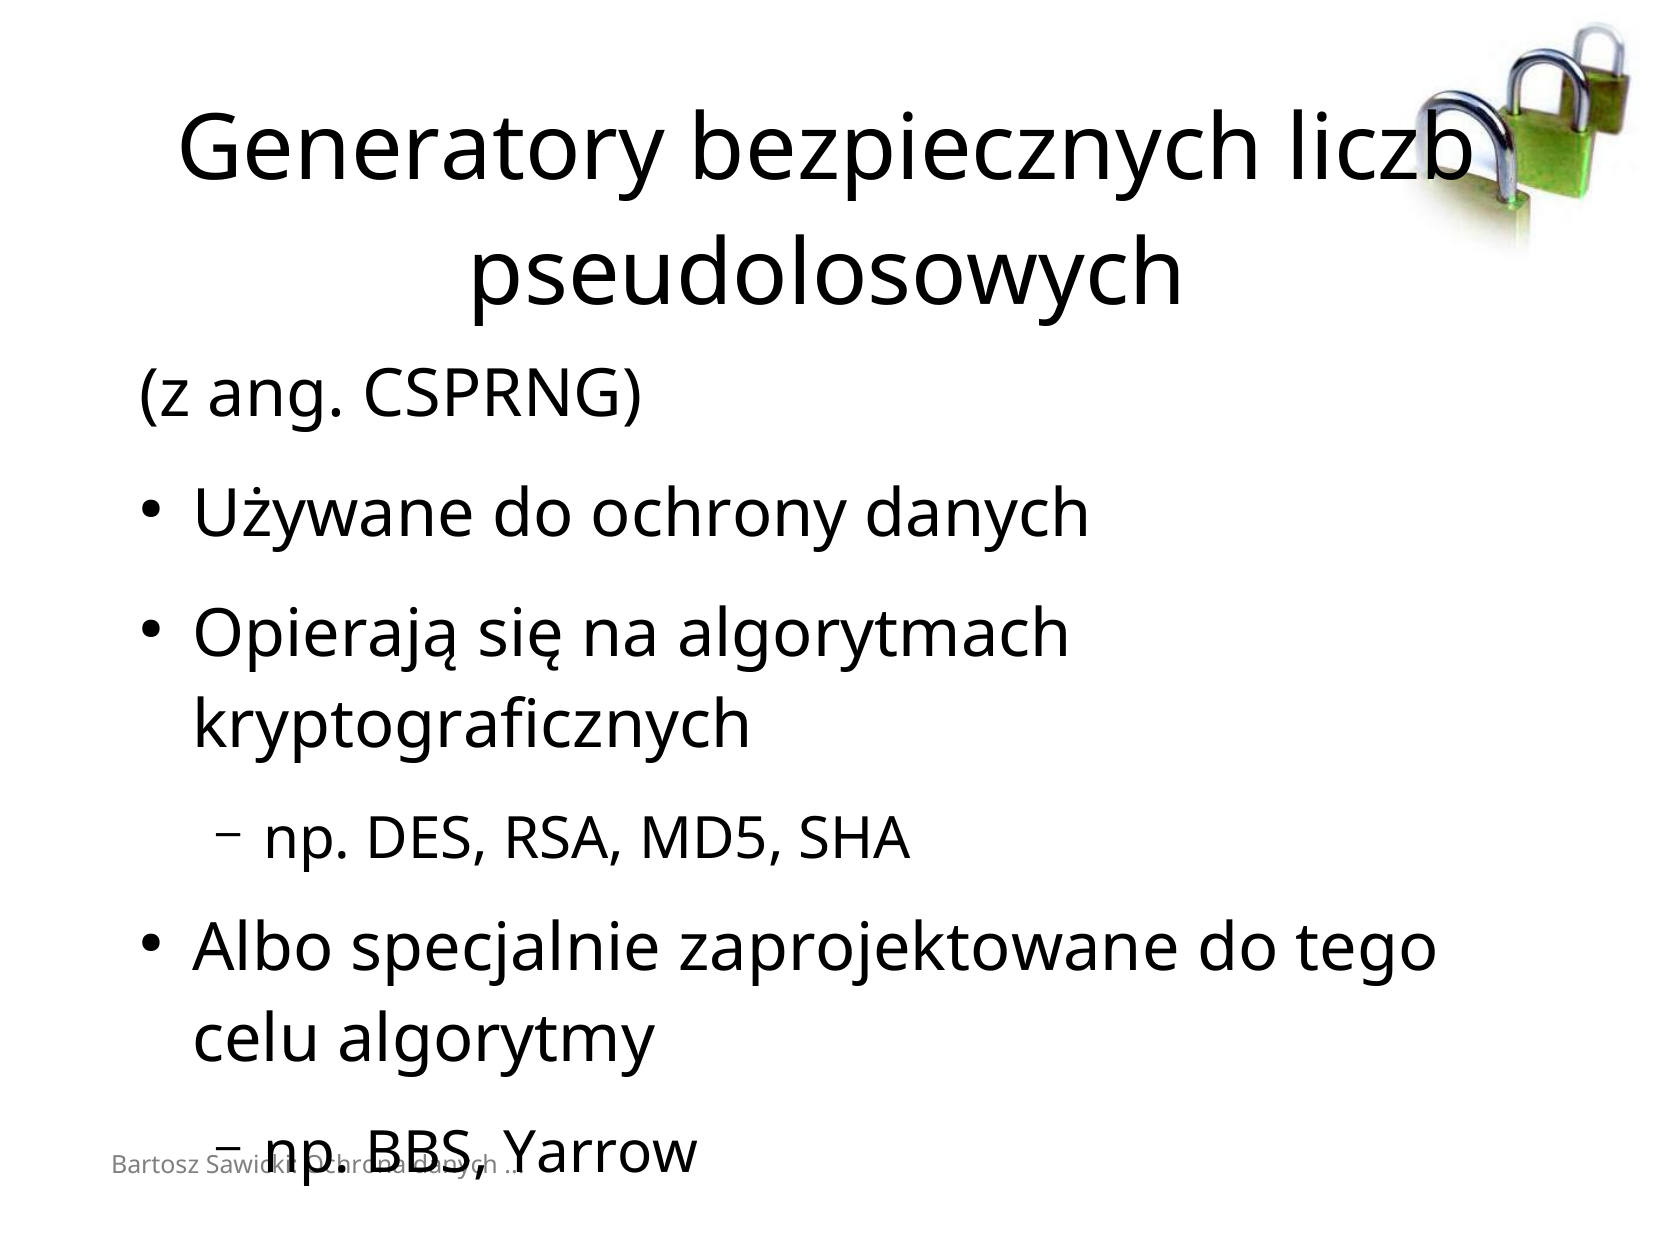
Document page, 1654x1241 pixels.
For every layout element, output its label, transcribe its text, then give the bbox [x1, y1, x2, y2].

list (z ang. CSPRNG) Używane do ochrony danych Opierają się na algorytmach kryptograficznych np. DES, RSA, MD5, SHA Albo specjalnie zaprojektowane do tego celu algorytmy np. BBS, Yarrow [121, 344, 1534, 1127]
picture [1385, 14, 1640, 266]
title Generatory bezpiecznych liczb pseudolosowych [121, 94, 1534, 319]
